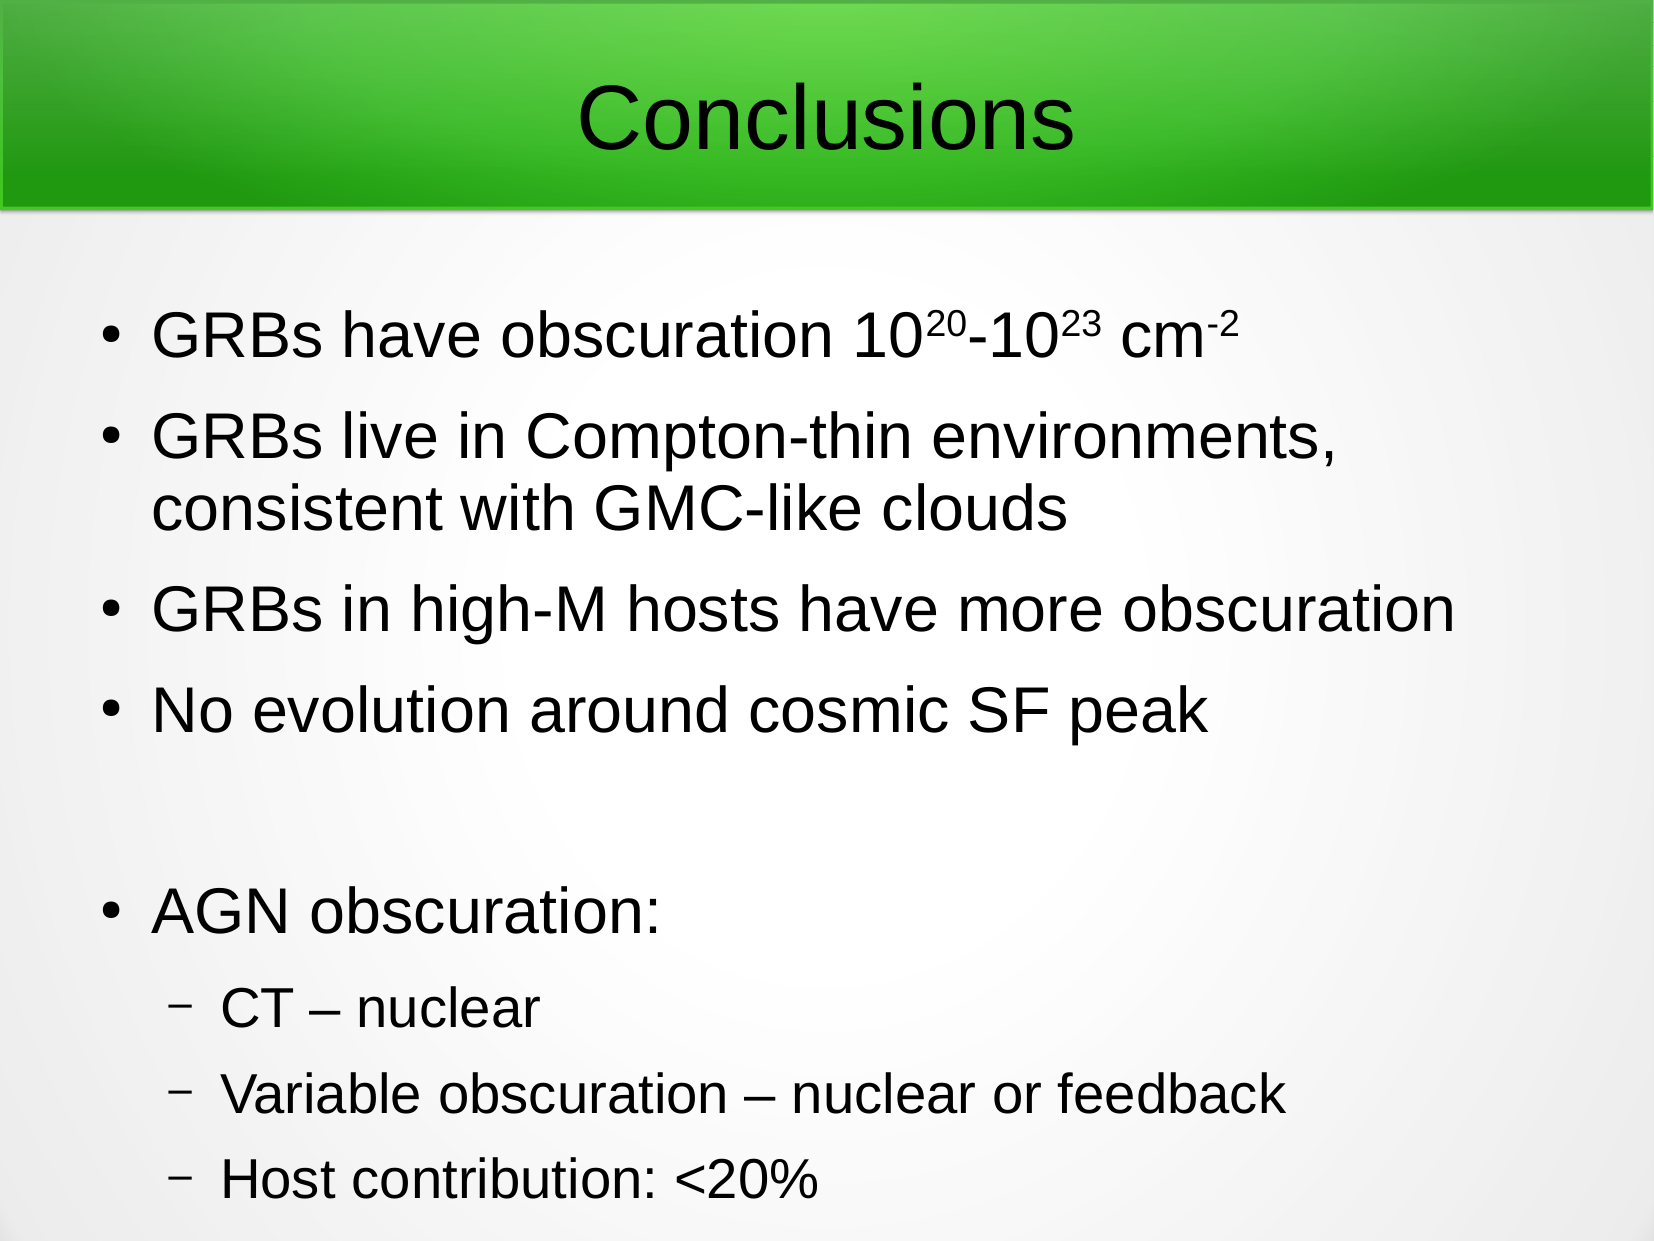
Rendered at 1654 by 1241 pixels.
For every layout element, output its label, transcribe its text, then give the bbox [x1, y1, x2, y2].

title Conclusions [82, 47, 1571, 189]
list GRBs have obscuration 1020-1023 cm-2 GRBs live in Compton-thin environments, consistent with GMC-like clouds GRBs in high-M hosts have more obscuration No evolution around cosmic SF peak AGN obscuration: CT – nuclear Variable obscuration – nuclear or feedback Host contribution: <20% [82, 299, 1571, 1216]
